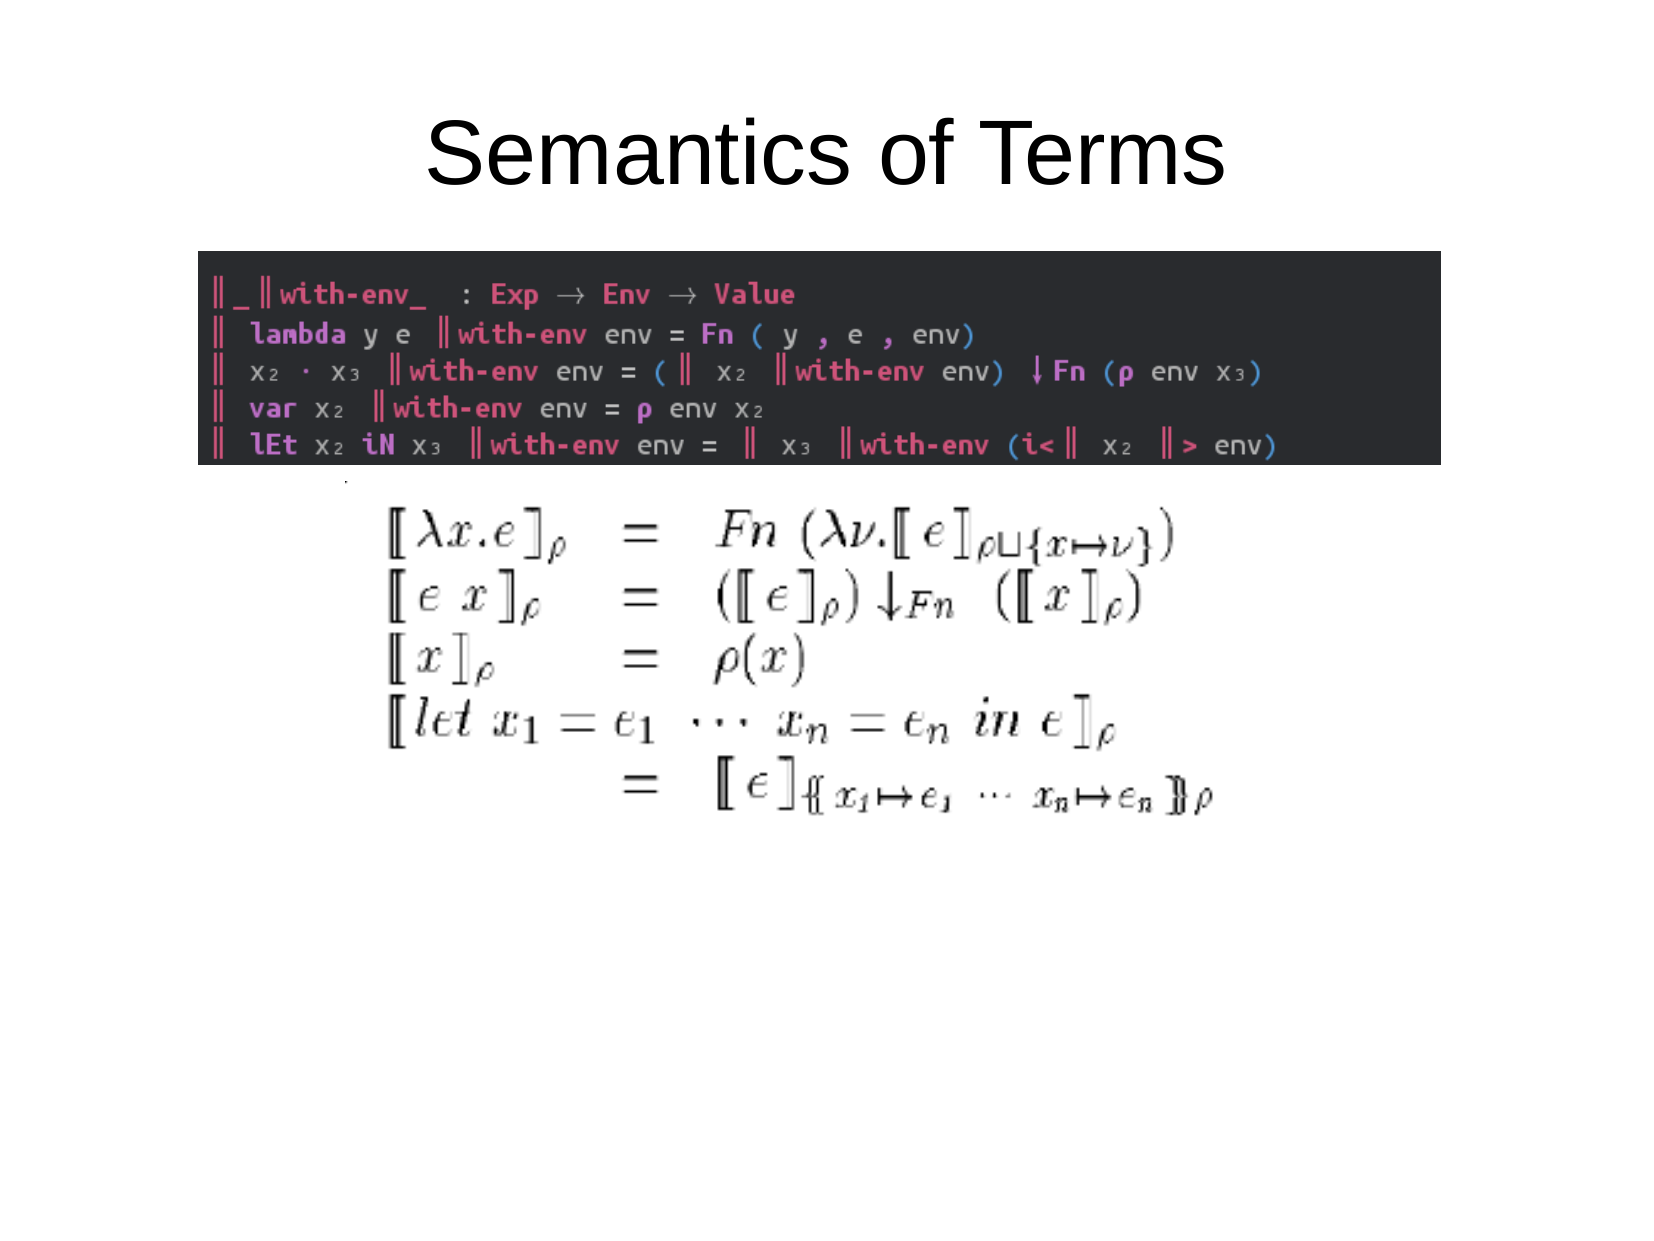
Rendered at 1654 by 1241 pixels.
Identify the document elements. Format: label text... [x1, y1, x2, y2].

title Semantics of Terms [82, 49, 1571, 257]
picture [198, 251, 1441, 466]
picture [345, 481, 1284, 856]
